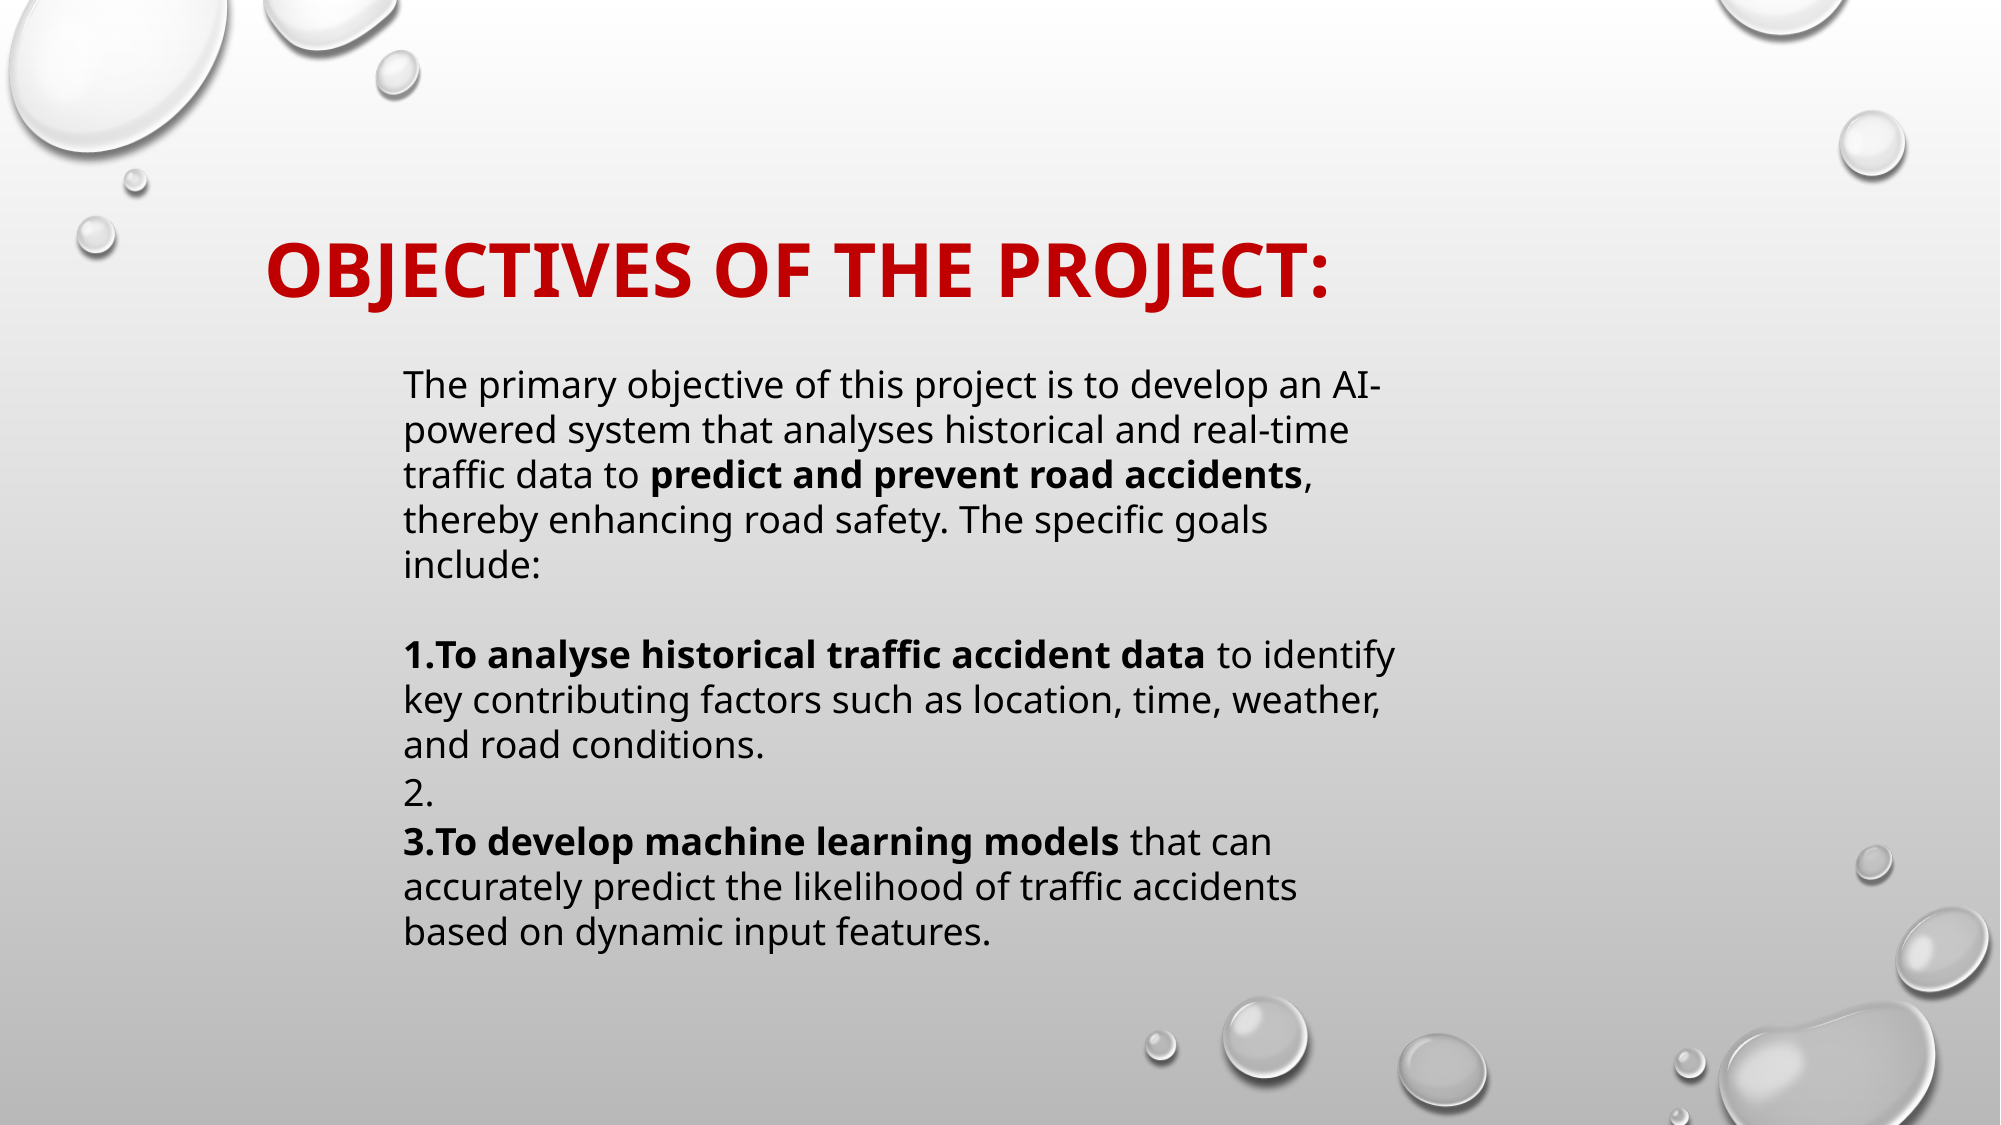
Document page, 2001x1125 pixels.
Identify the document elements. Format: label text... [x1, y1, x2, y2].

text_box The primary objective of this project is to develop an AI-powered system that analyses historical and real-time traffic data to predict and prevent road accidents, thereby enhancing road safety. The specific goals include: To analyse historical traffic accident data to identify key contributing factors such as location, time, weather, and road conditions. To develop machine learning models that can accurately predict the likelihood of traffic accidents based on dynamic input features. [388, 308, 1414, 915]
title Objectives of the project: [0, 141, 1649, 404]
